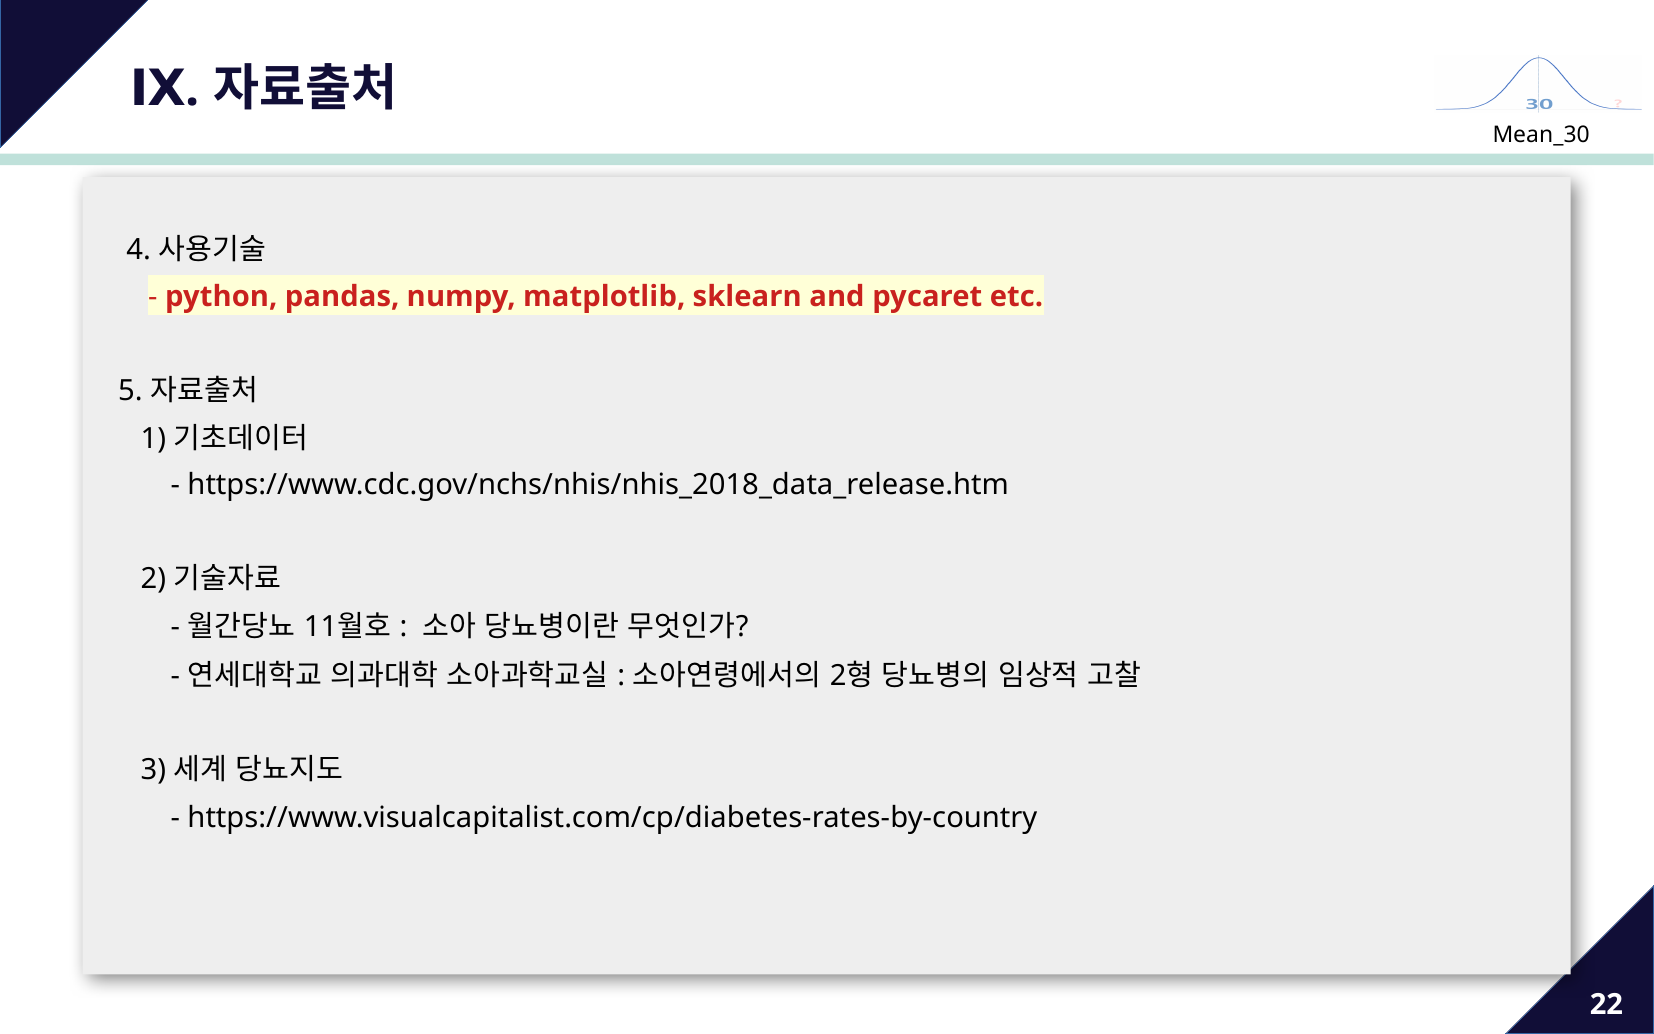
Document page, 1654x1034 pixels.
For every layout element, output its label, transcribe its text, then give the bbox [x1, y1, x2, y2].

text_box Mean_30 [1446, 118, 1636, 148]
text_box <숫자> [1556, 981, 1654, 1025]
list 4. 사용기술 - python, pandas, numpy, matplotlib, sklearn and pycaret etc. 5. 자료출처 1) 기초데이터 - https://www.cdc.gov/nchs/nhis/nhis_2018_data_release.htm 2) 기술자료 - 월간당뇨 11월호 : 소아 당뇨병이란 무엇인가? - 연세대학교 의과대학 소아과학교실 : 소아연령에서의 2형 당뇨병의 임상적 고찰 3) 세계 당뇨지도 - https://www.visualcapitalist.com/cp/diabetes-rates-by-country [82, 177, 1571, 975]
title Ⅸ. 자료출처 [129, 41, 1618, 148]
picture [1434, 55, 1642, 113]
